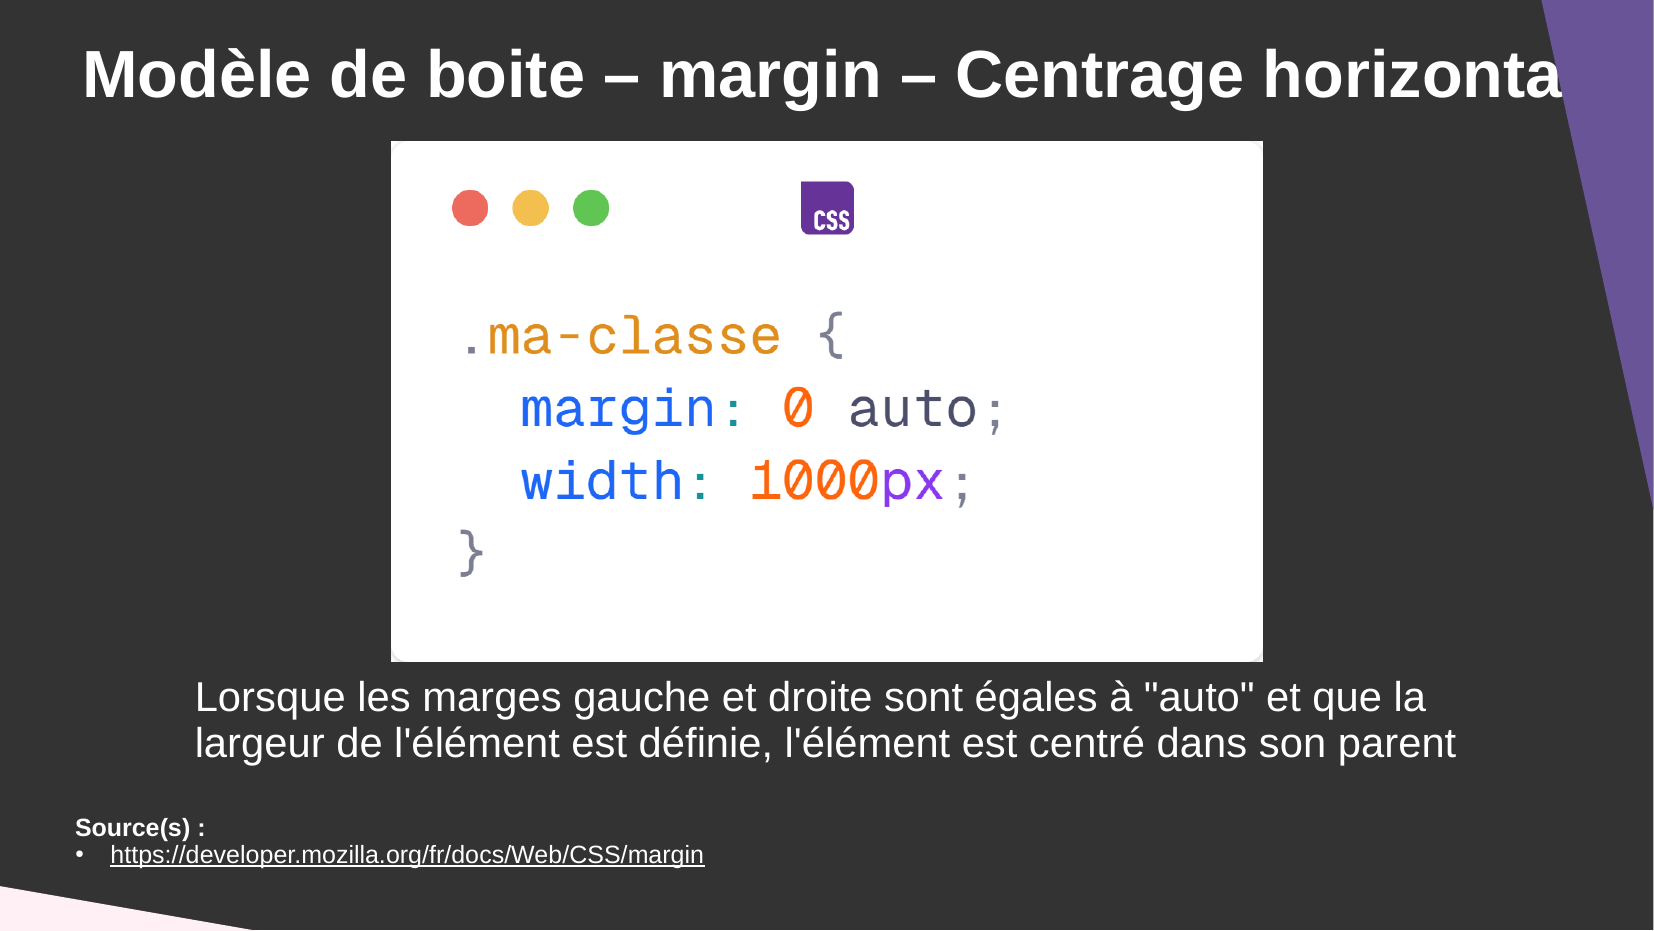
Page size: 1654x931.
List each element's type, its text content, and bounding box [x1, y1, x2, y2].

text_box Source(s) : https://developer.mozilla.org/fr/docs/Web/CSS/margin [60, 805, 1546, 913]
title Modèle de boite – margin – Centrage horizontal [82, 37, 1567, 119]
picture [391, 141, 1263, 662]
text_box [1541, 0, 1654, 513]
text_box [0, 886, 258, 931]
title Lorsque les marges gauche et droite sont égales à "auto" et que la largeur de l'élément est définie, l'élément est centré dans son parent [194, 673, 1459, 780]
